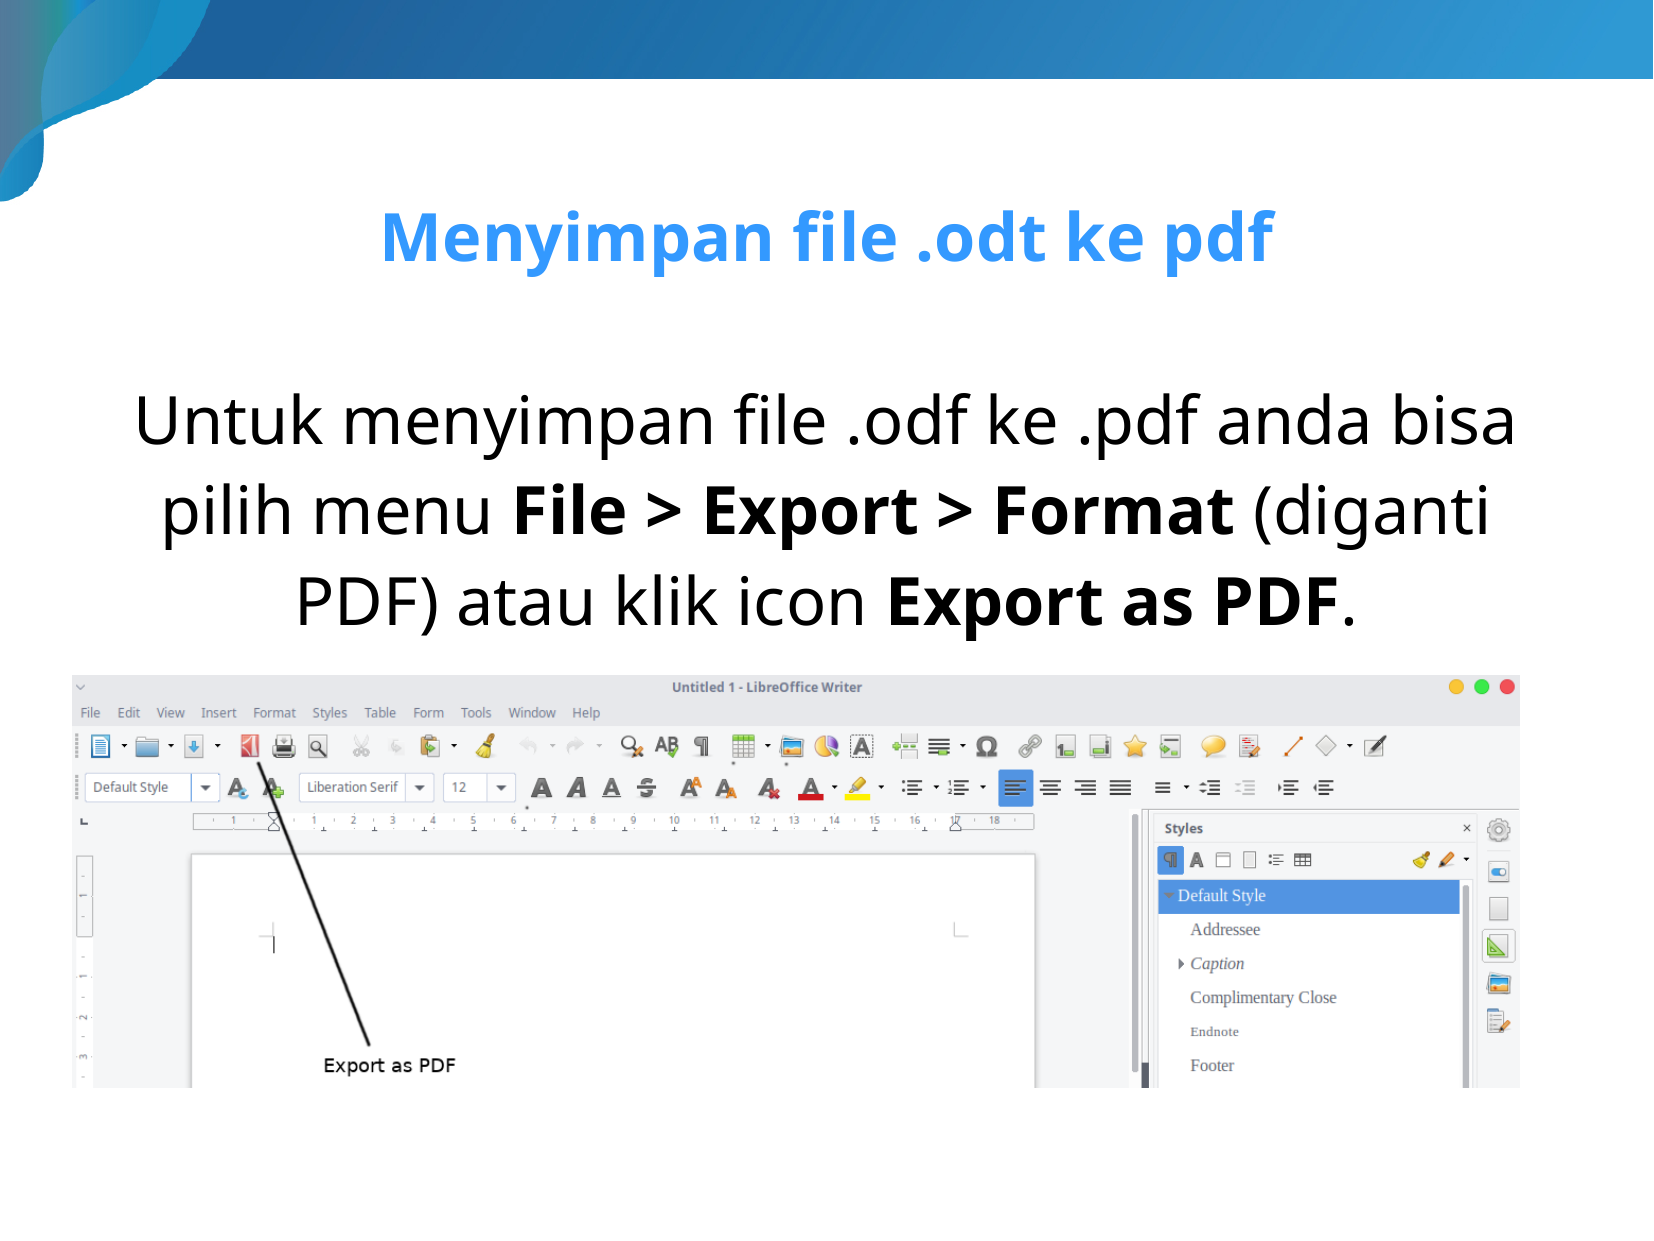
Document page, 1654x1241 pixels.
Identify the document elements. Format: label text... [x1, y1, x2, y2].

picture [0, 0, 1653, 1241]
title Menyimpan file .odt ke pdf [82, 132, 1571, 340]
subtitle Untuk menyimpan file .odf ke .pdf anda bisa pilih menu File > Export > Format (diganti PDF) atau klik icon Export as PDF. [82, 372, 1571, 1093]
